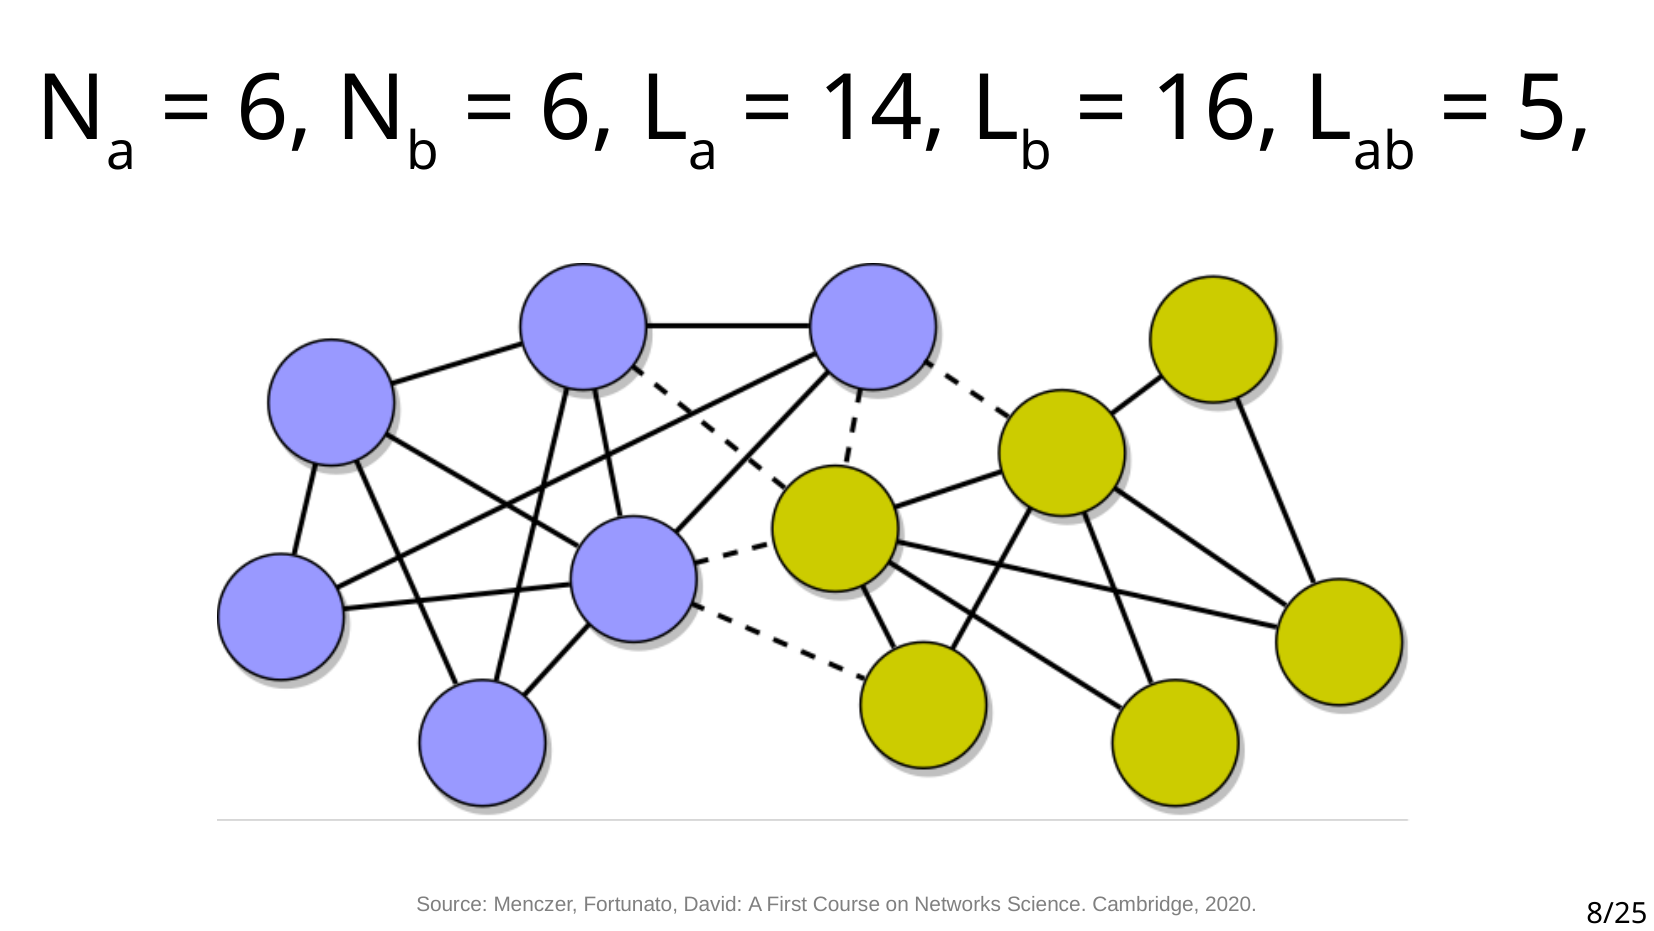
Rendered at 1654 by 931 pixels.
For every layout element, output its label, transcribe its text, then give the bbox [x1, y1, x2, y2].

text_box Source: Menczer, Fortunato, David: A First Course on Networks Science. Cambridge, 2020. [303, 885, 1370, 931]
picture [217, 263, 1411, 822]
title Na = 6, Nb = 6, La = 14, Lb = 16, Lab = 5, [0, 1, 1654, 225]
